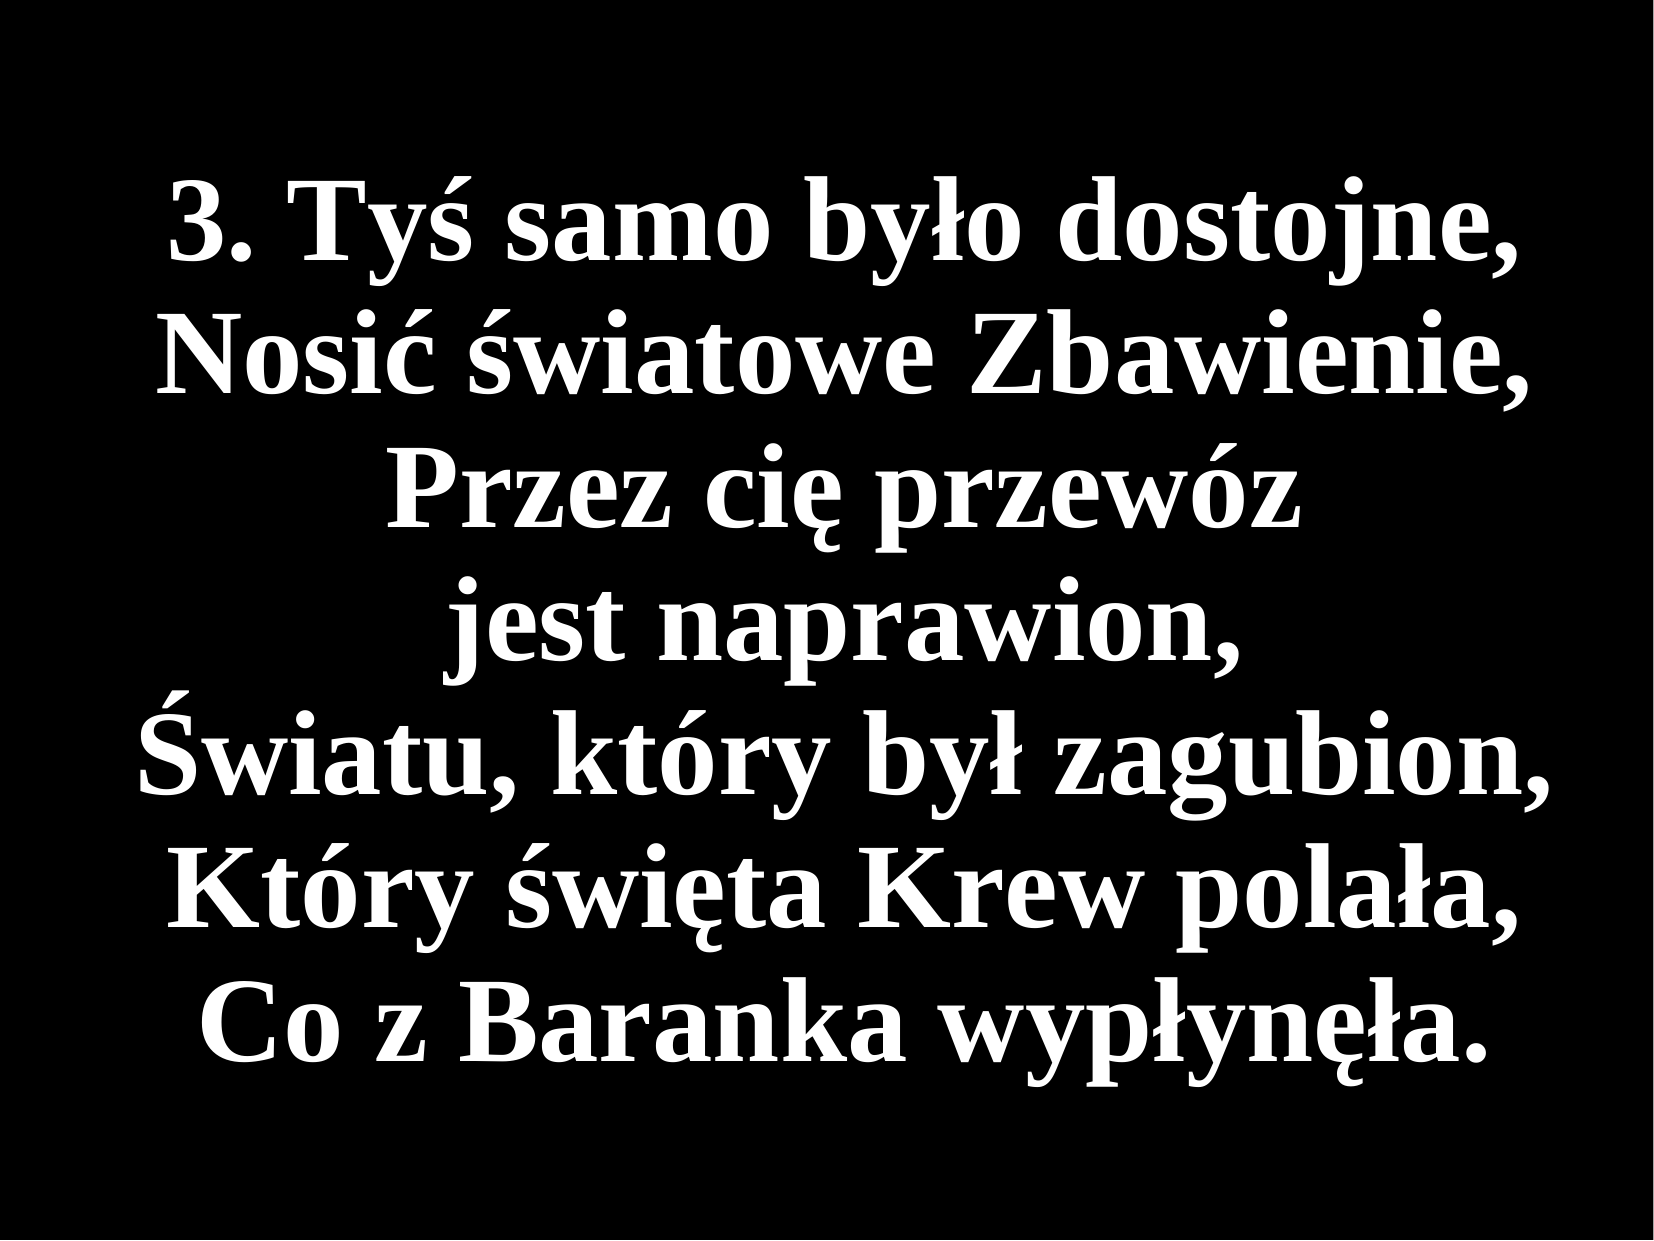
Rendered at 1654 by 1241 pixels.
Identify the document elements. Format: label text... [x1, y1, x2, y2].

subtitle 3. Tyś samo było dostojne, Nosić światowe Zbawienie, Przez cię przewóz jest naprawion, Światu, który był zagubion, Który święta Krew polała, Co z Baranka wypłynęła. [0, 0, 1654, 1241]
